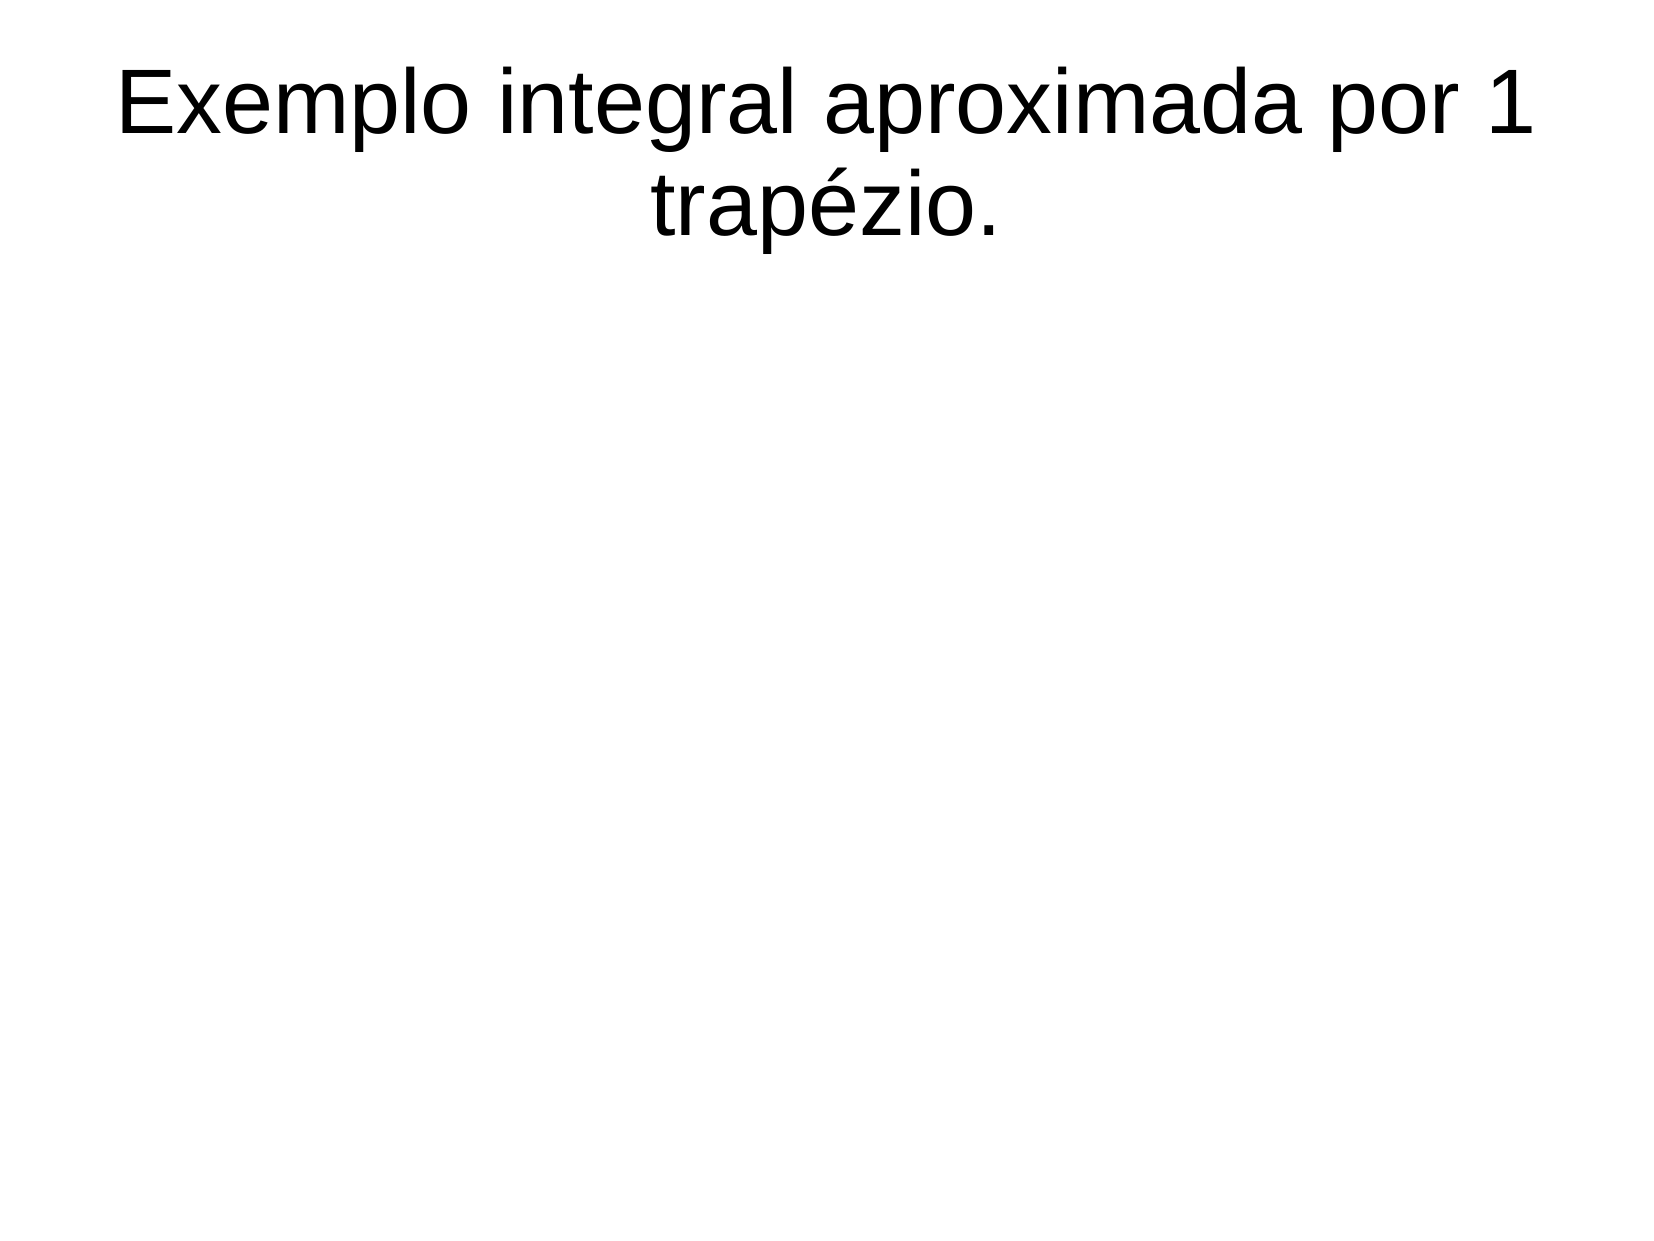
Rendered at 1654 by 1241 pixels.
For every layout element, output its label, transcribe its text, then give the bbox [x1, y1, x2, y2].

title Exemplo integral aproximada por 1 trapézio. [82, 49, 1571, 257]
